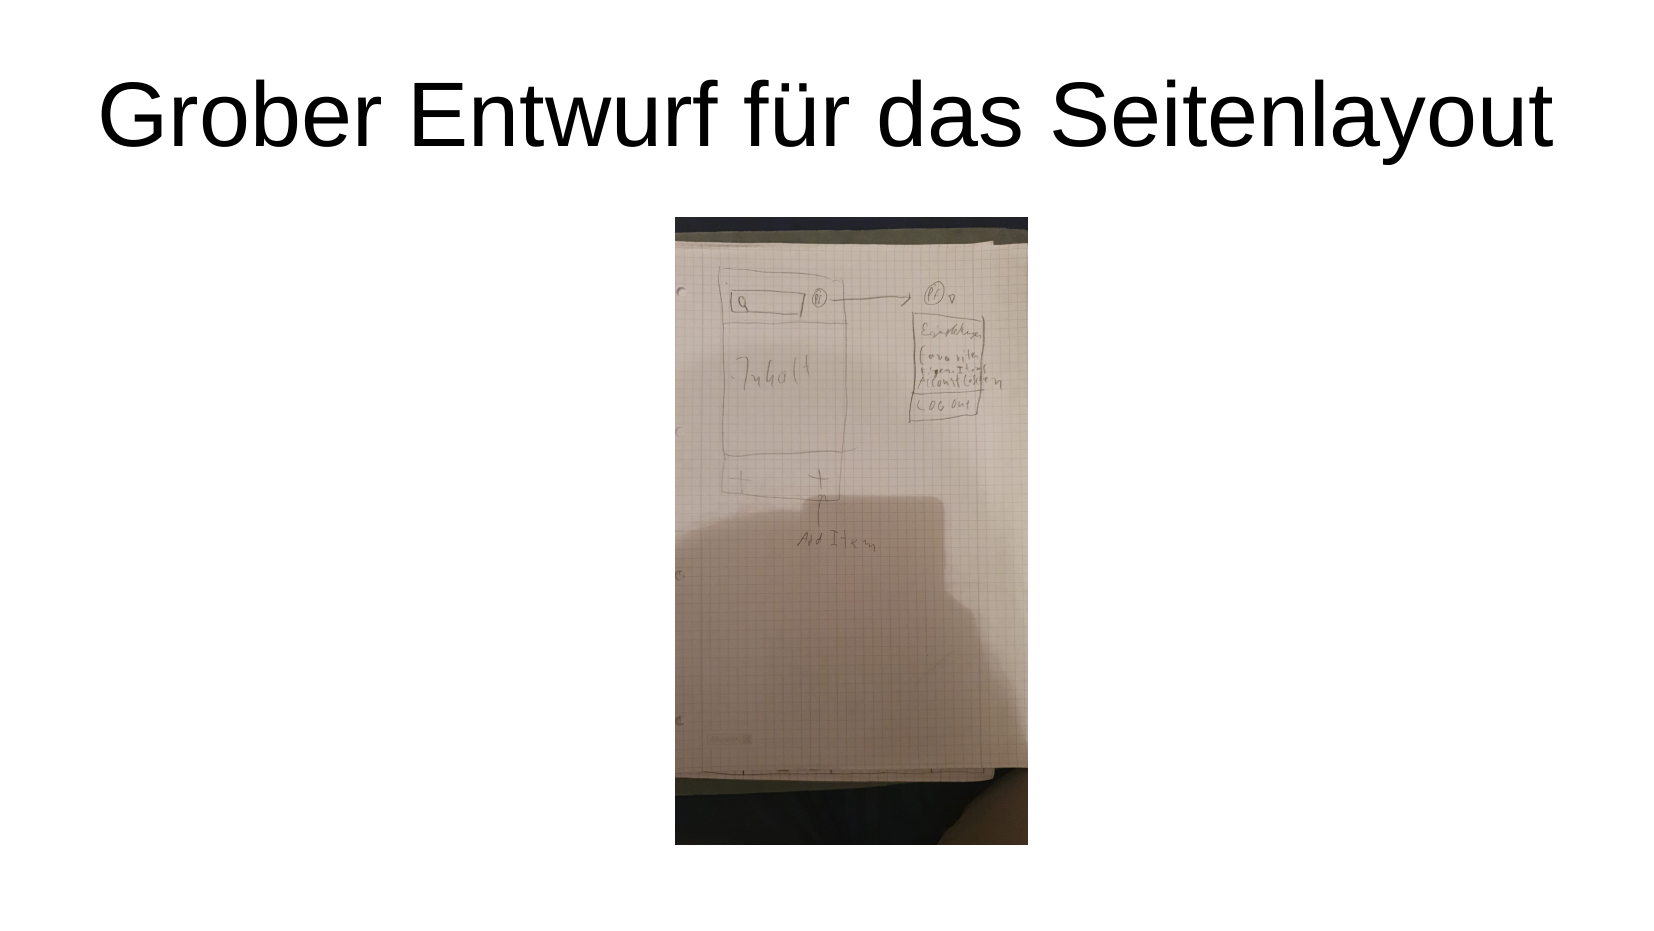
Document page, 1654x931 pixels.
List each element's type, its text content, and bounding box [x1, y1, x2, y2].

picture [675, 217, 1028, 845]
title Grober Entwurf für das Seitenlayout [82, 37, 1571, 193]
